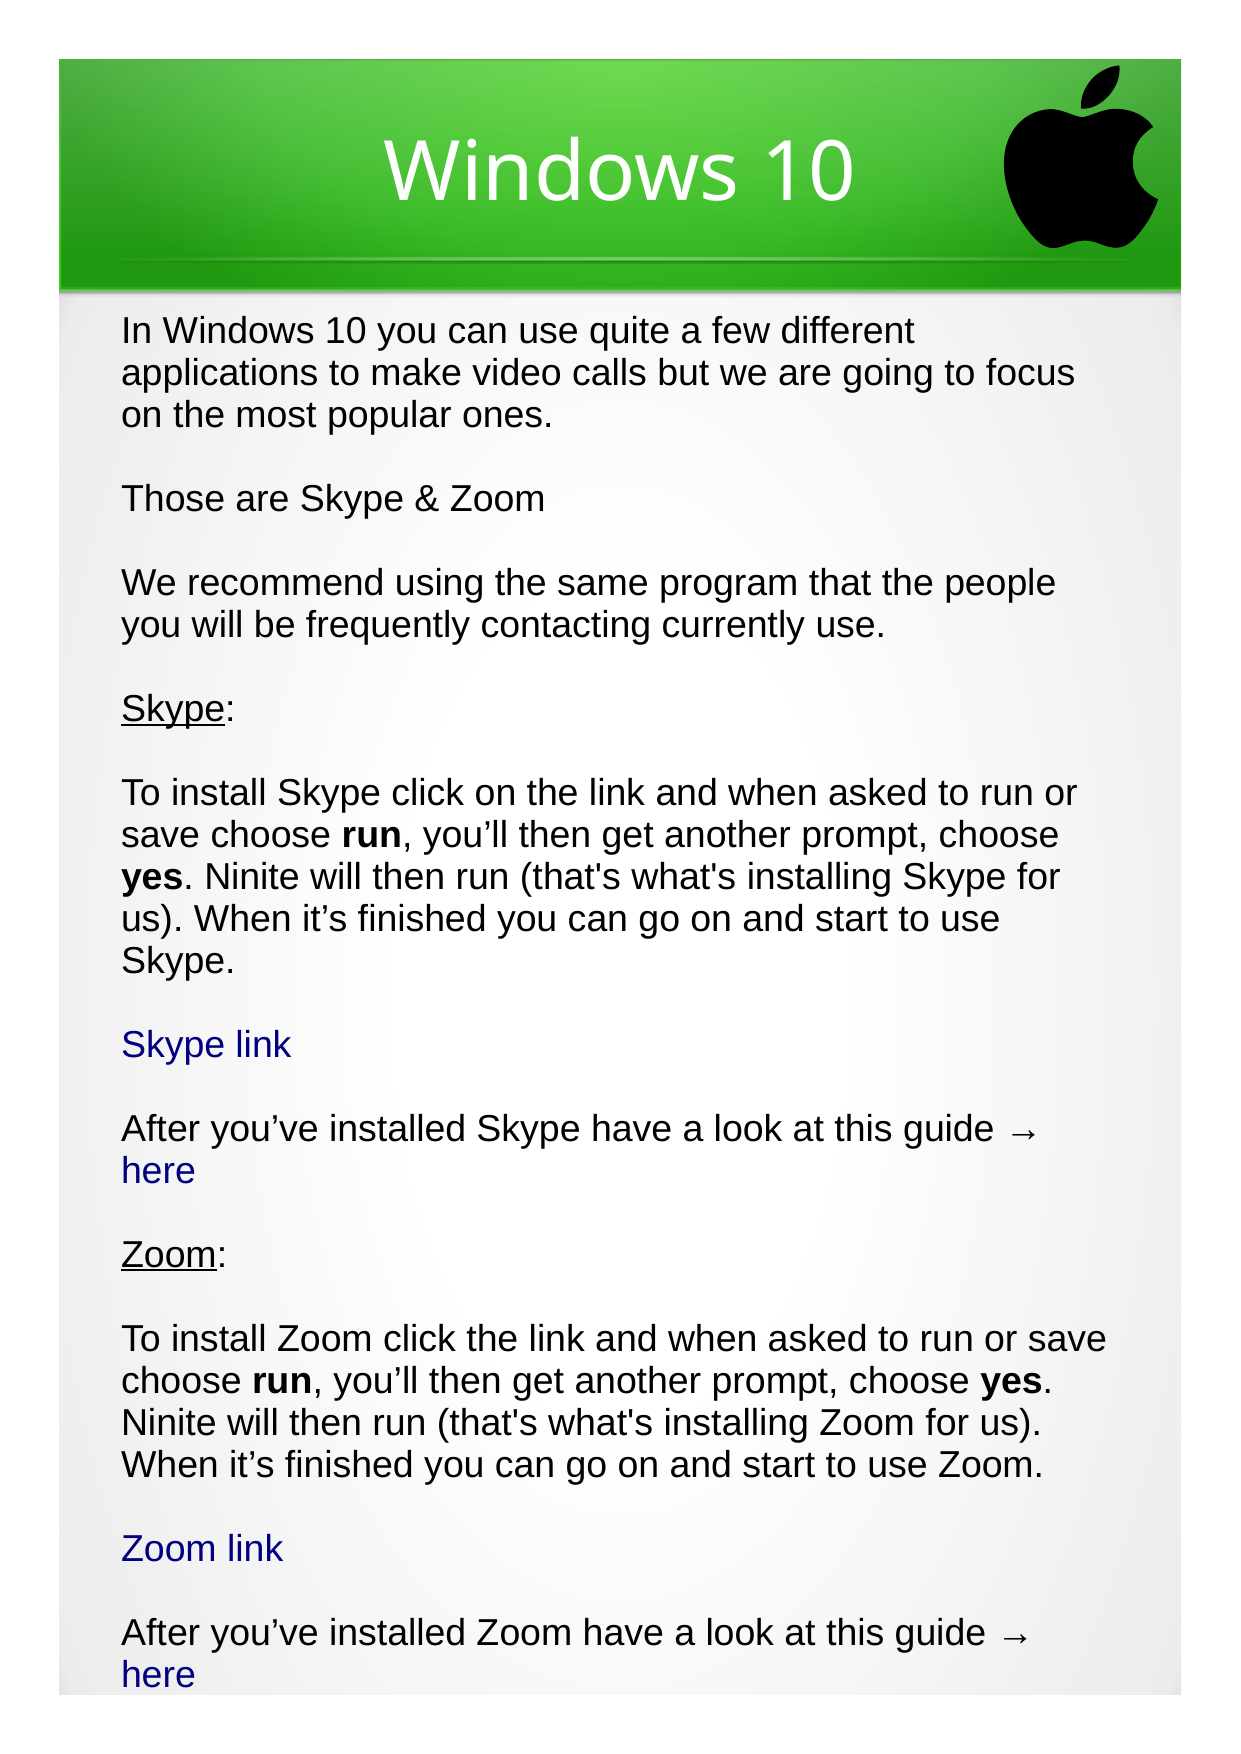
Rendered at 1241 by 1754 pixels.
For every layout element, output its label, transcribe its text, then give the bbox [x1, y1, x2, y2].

picture [59, 59, 1182, 1695]
title Windows 10 [115, 74, 1125, 262]
text_box In Windows 10 you can use quite a few different applications to make video calls but we are going to focus on the most popular ones. Those are Skype & Zoom We recommend using the same program that the people you will be frequently contacting currently use. Skype: To install Skype click on the link and when asked to run or save choose run, you’ll then get another prompt, choose yes. Ninite will then run (that's what's installing Skype for us). When it’s finished you can go on and start to use Skype. Skype link After you’ve installed Skype have a look at this guide → here Zoom: To install Zoom click the link and when asked to run or save choose run, you’ll then get another prompt, choose yes. Ninite will then run (that's what's installing Zoom for us). When it’s finished you can go on and start to use Zoom. Zoom link After you’ve installed Zoom have a look at this guide → here [106, 302, 1134, 1754]
